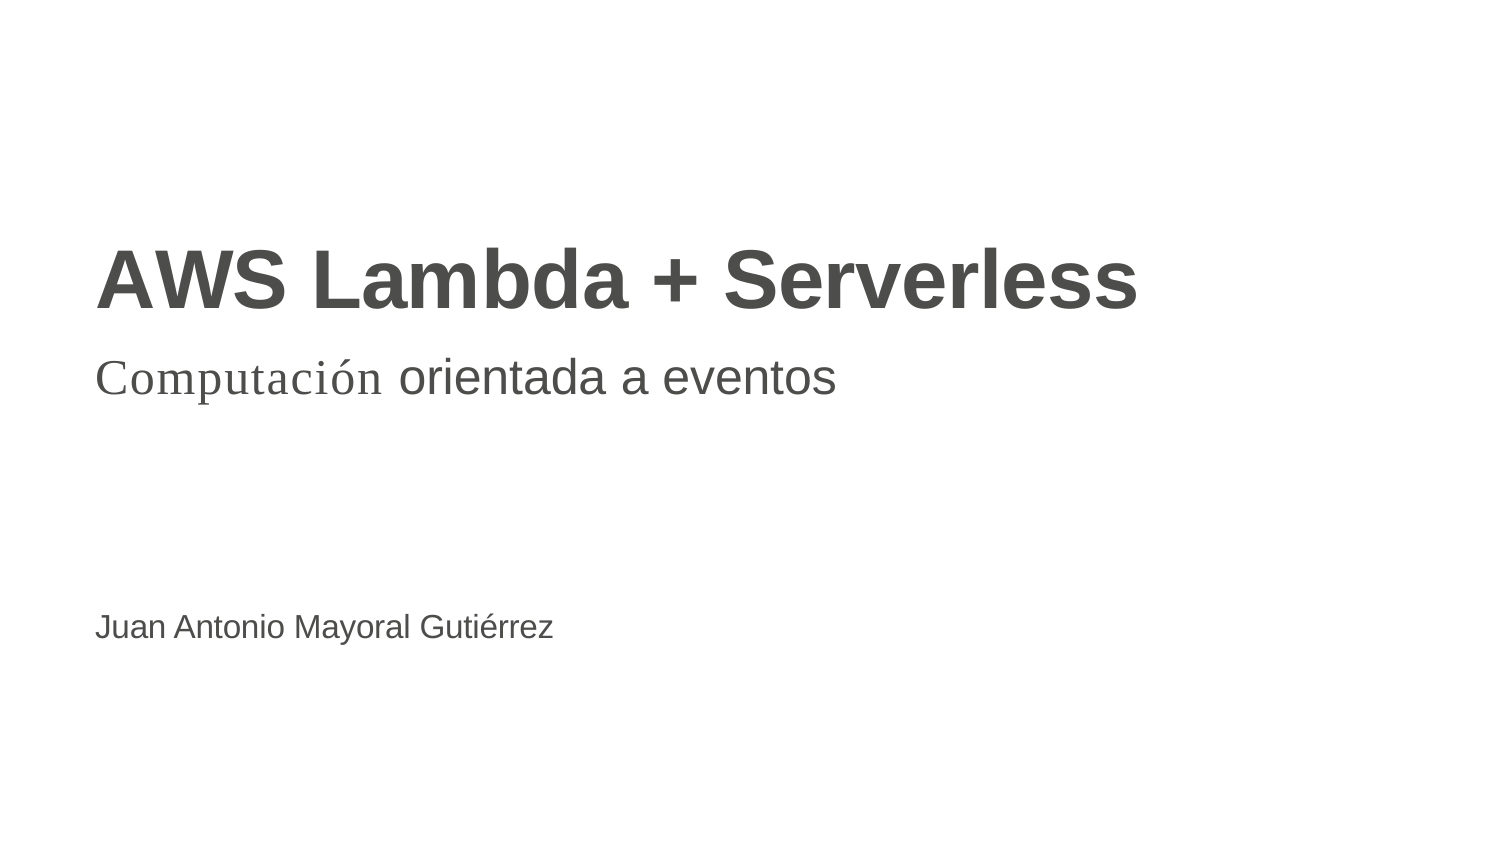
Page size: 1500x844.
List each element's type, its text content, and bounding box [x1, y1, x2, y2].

text_box Juan Antonio Mayoral Gutiérrez [92, 582, 638, 708]
text_box Computación orientada a eventos [92, 344, 846, 463]
text_box AWS Lambda + Serverless [92, 226, 1146, 326]
